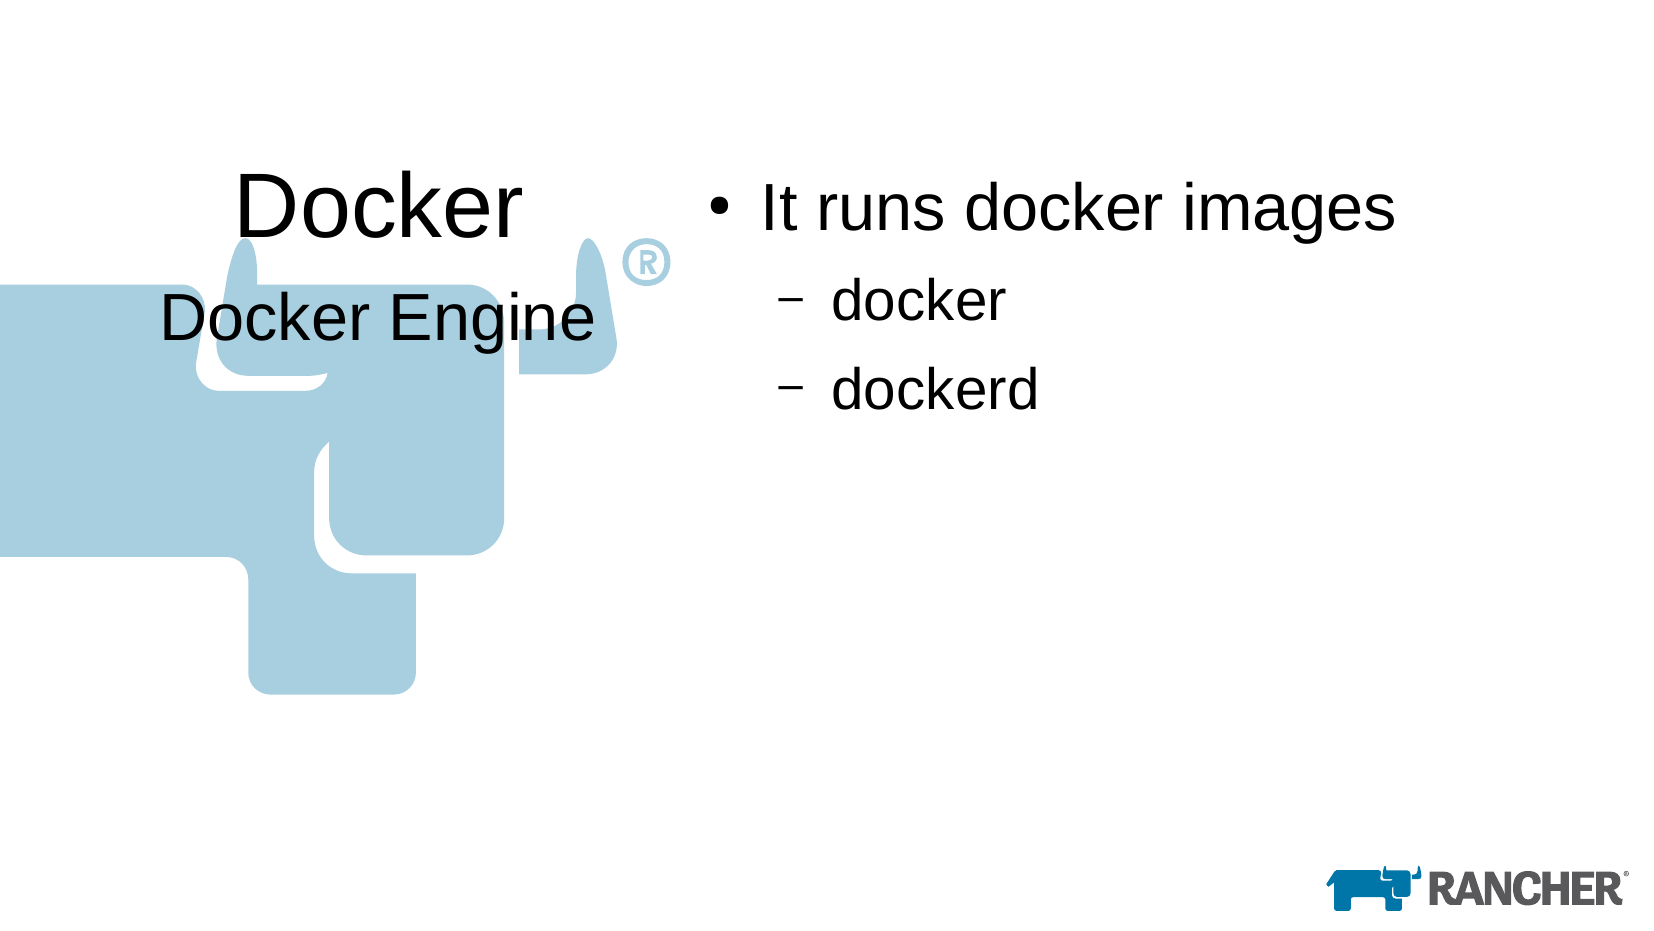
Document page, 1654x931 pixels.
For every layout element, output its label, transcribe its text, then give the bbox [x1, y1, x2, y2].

title Docker [83, 154, 676, 371]
text_box Docker Engine [81, 280, 674, 586]
list It runs docker images docker dockerd [690, 169, 1572, 545]
